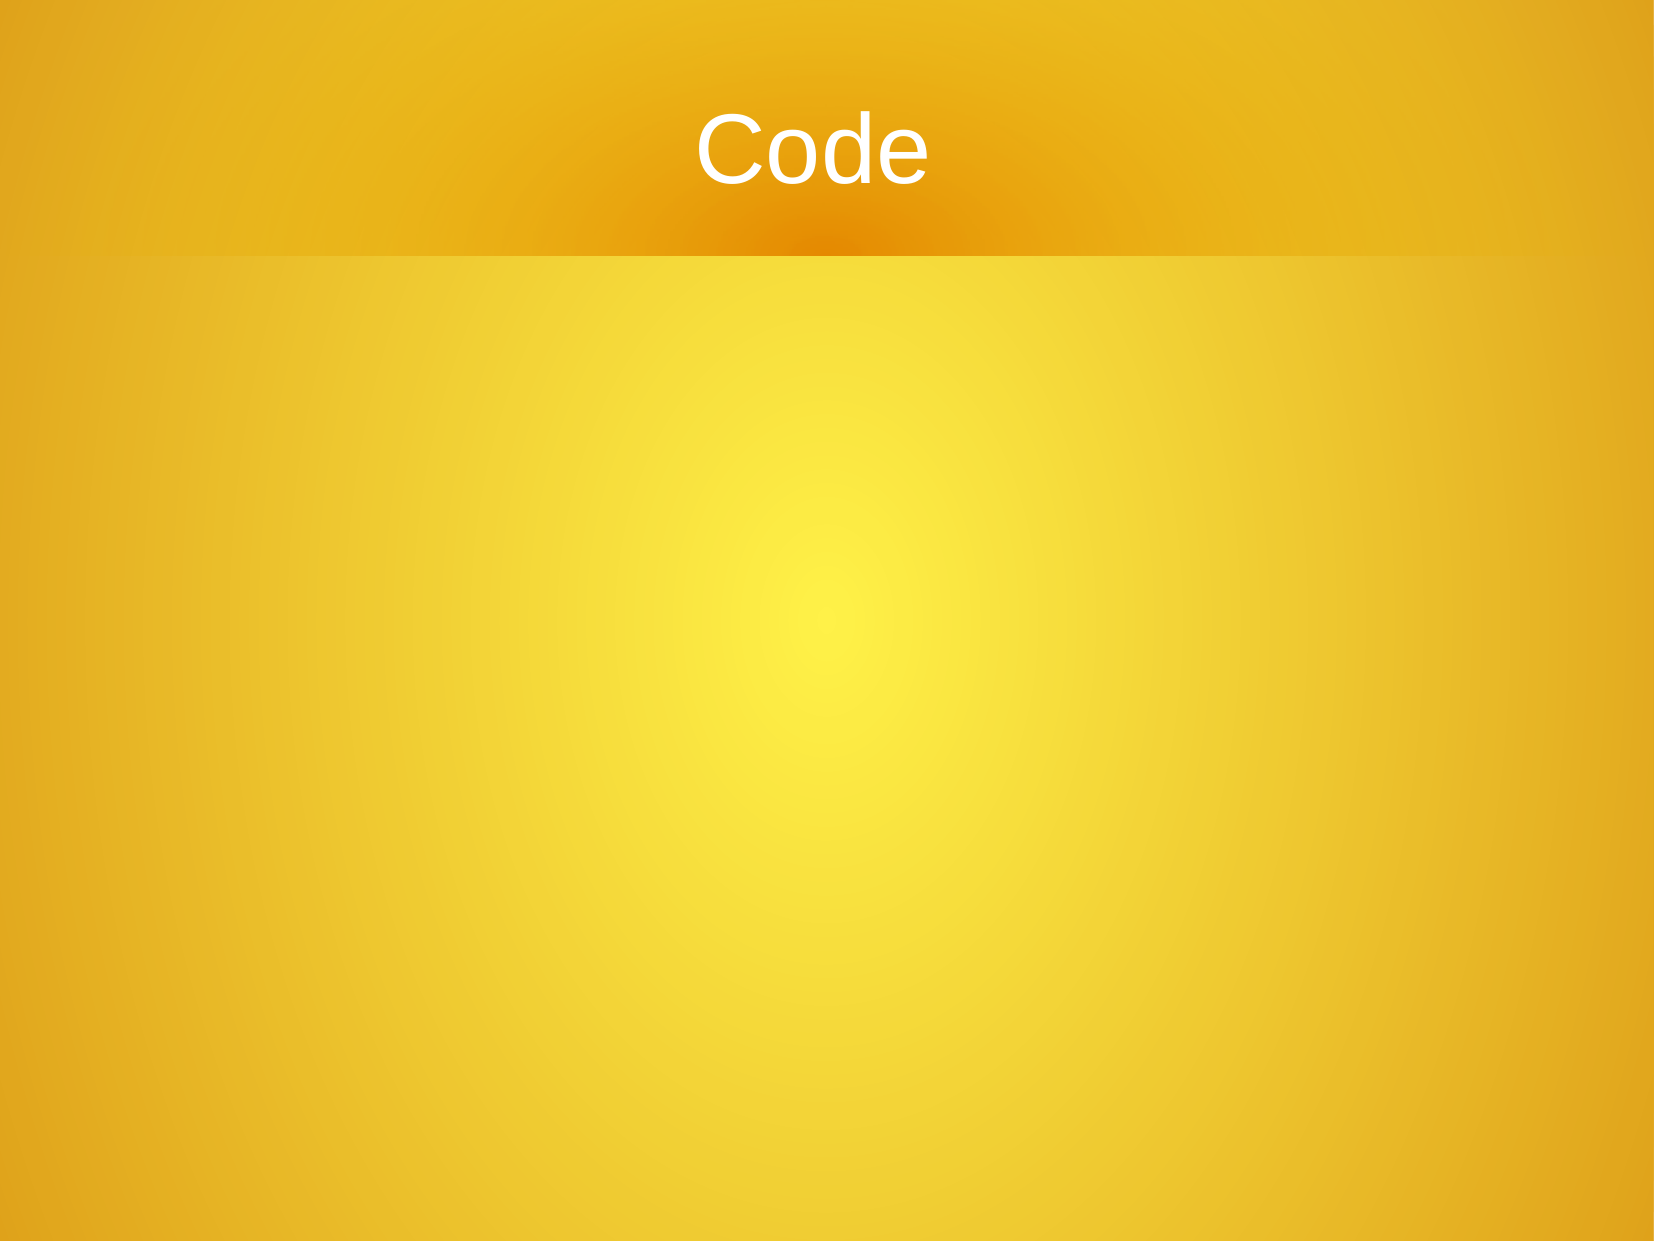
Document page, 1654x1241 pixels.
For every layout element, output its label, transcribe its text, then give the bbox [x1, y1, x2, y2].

title Code [82, 47, 1571, 252]
